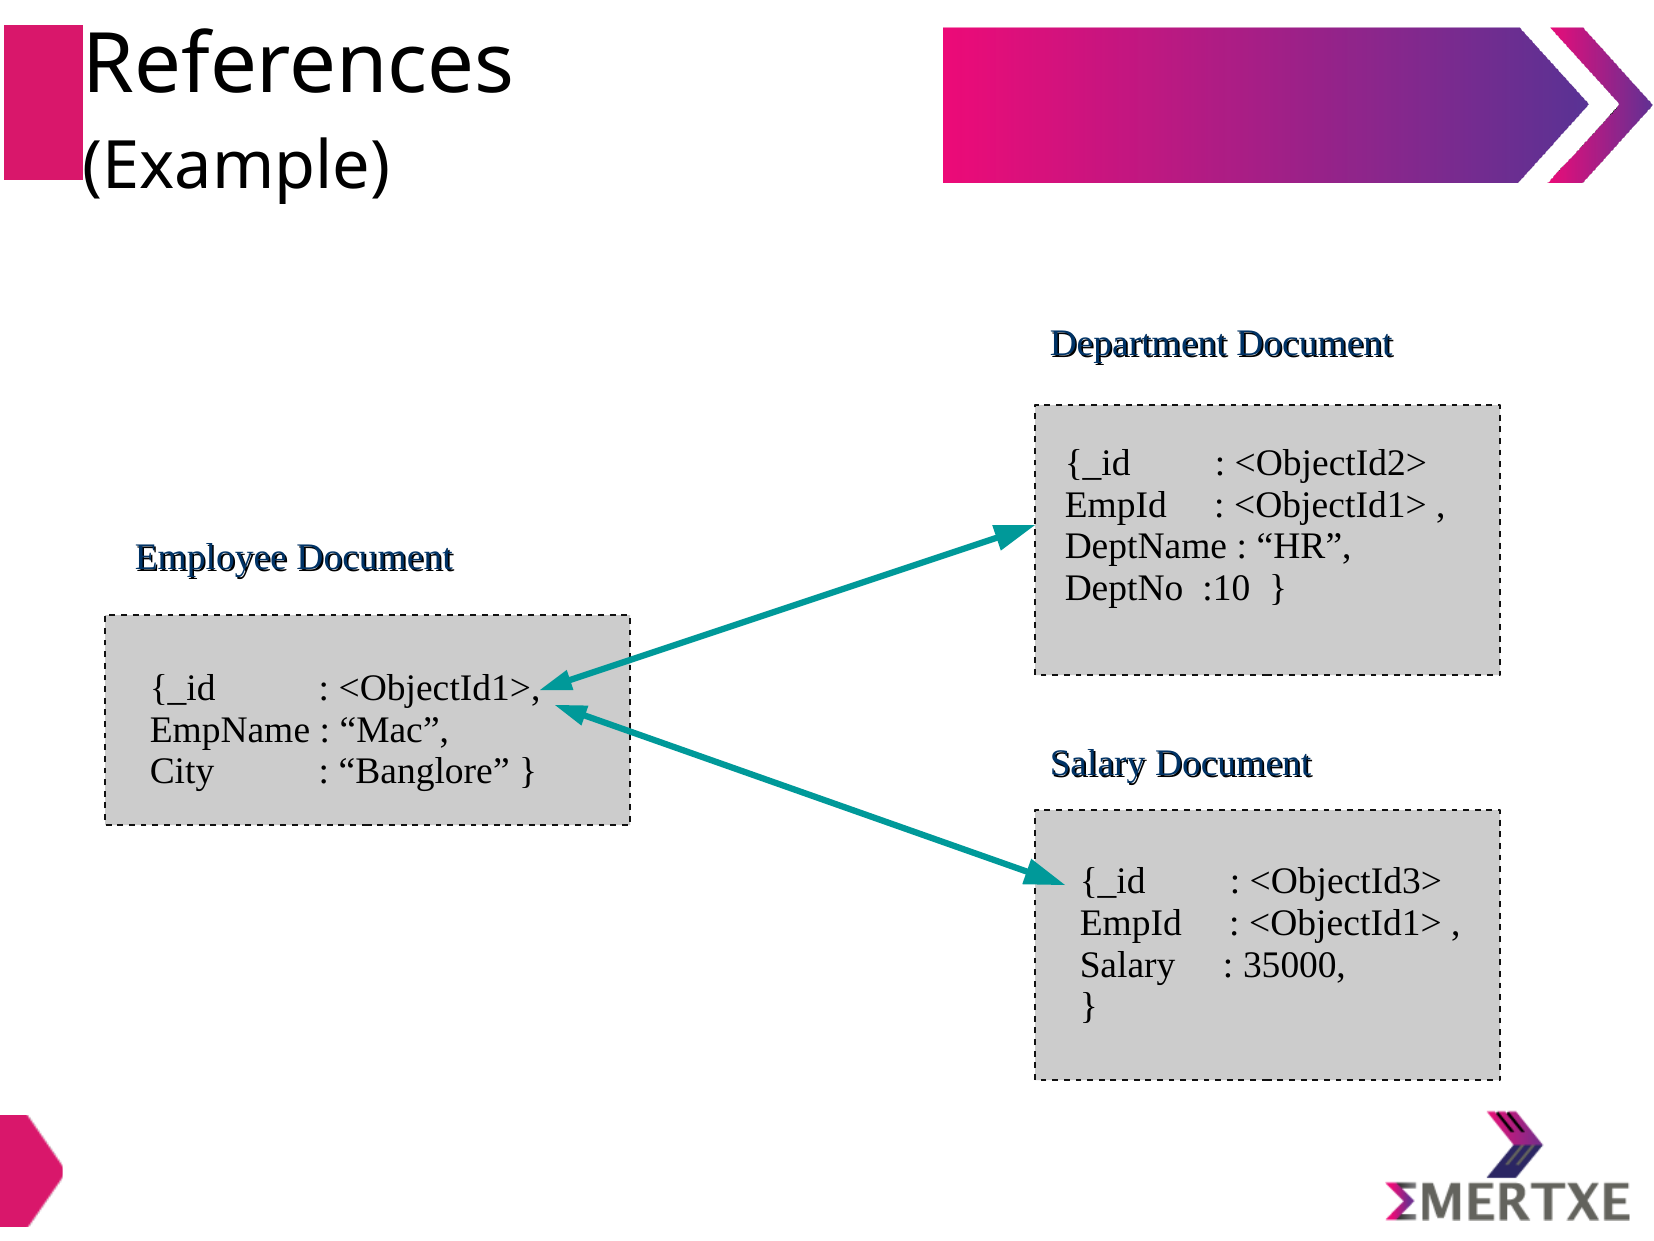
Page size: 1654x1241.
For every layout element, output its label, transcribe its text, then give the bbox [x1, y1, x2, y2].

text_box [105, 615, 631, 826]
text_box Department Document [1035, 315, 1411, 372]
text_box {_id : <ObjectId3> EmpId : <ObjectId1> , Salary : 35000, } [1065, 853, 1501, 1036]
picture [1385, 1107, 1631, 1221]
text_box Employee Document [120, 528, 511, 586]
title References (Example) [82, 2, 1571, 210]
picture [1571, 27, 1653, 183]
text_box {_id : <ObjectId1>, EmpName : “Mac”, City : “Banglore” } [135, 660, 601, 801]
text_box [1035, 405, 1501, 676]
text_box [1035, 810, 1501, 884]
text_box {_id : <ObjectId2> EmpId : <ObjectId1> , DeptName : “HR”, DeptNo :10 } [1050, 435, 1486, 617]
text_box [601, 664, 631, 728]
text_box Salary Document [1035, 735, 1411, 792]
text_box [1035, 885, 1501, 1081]
